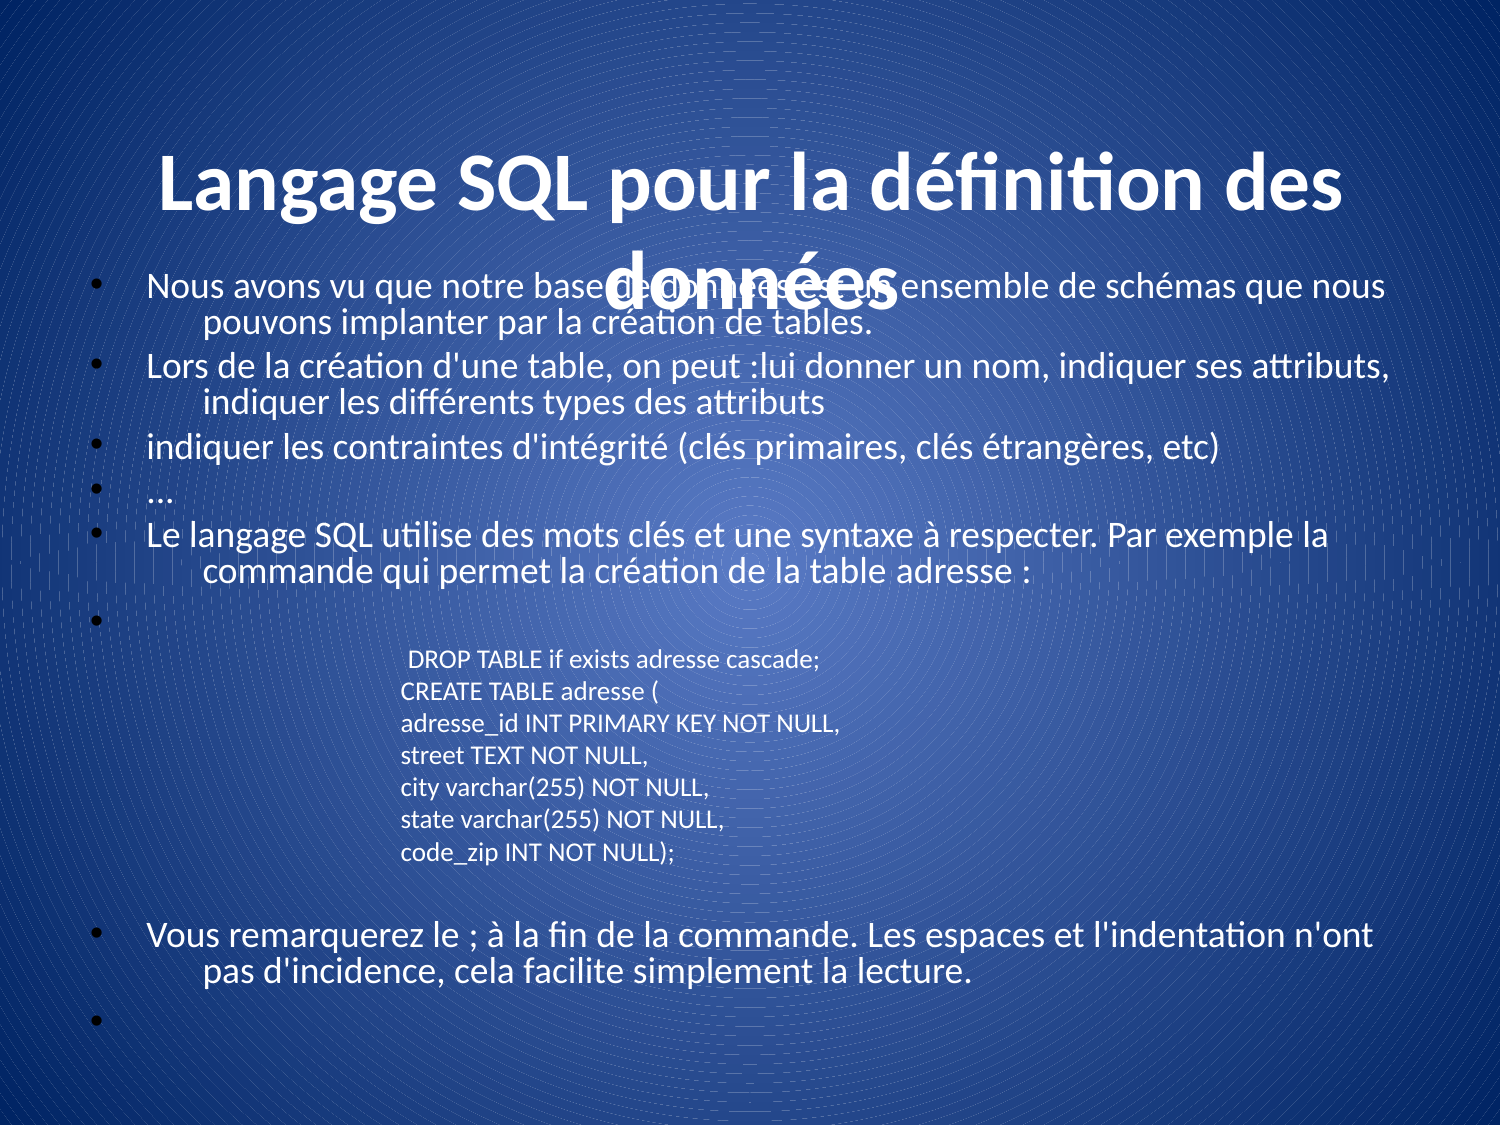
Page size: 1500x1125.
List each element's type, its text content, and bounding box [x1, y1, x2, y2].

list Nous avons vu que notre base de données est un ensemble de schémas que nous pouvons implanter par la création de tables. Lors de la création d'une table, on peut :lui donner un nom, indiquer ses attributs, indiquer les différents types des attributs indiquer les contraintes d'intégrité (clés primaires, clés étrangères, etc) ... Le langage SQL utilise des mots clés et une syntaxe à respecter. Par exemple la commande qui permet la création de la table adresse : DROP TABLE if exists adresse cascade; CREATE TABLE adresse ( adresse_id INT PRIMARY KEY NOT NULL, street TEXT NOT NULL, city varchar(255) NOT NULL, state varchar(255) NOT NULL, code_zip INT NOT NULL); Vous remarquerez le ; à la fin de la commande. Les espaces et l'indentation n'ont pas d'incidence, cela facilite simplement la lecture. [75, 262, 1426, 1005]
title Langage SQL pour la définition des données [76, 19, 1427, 207]
